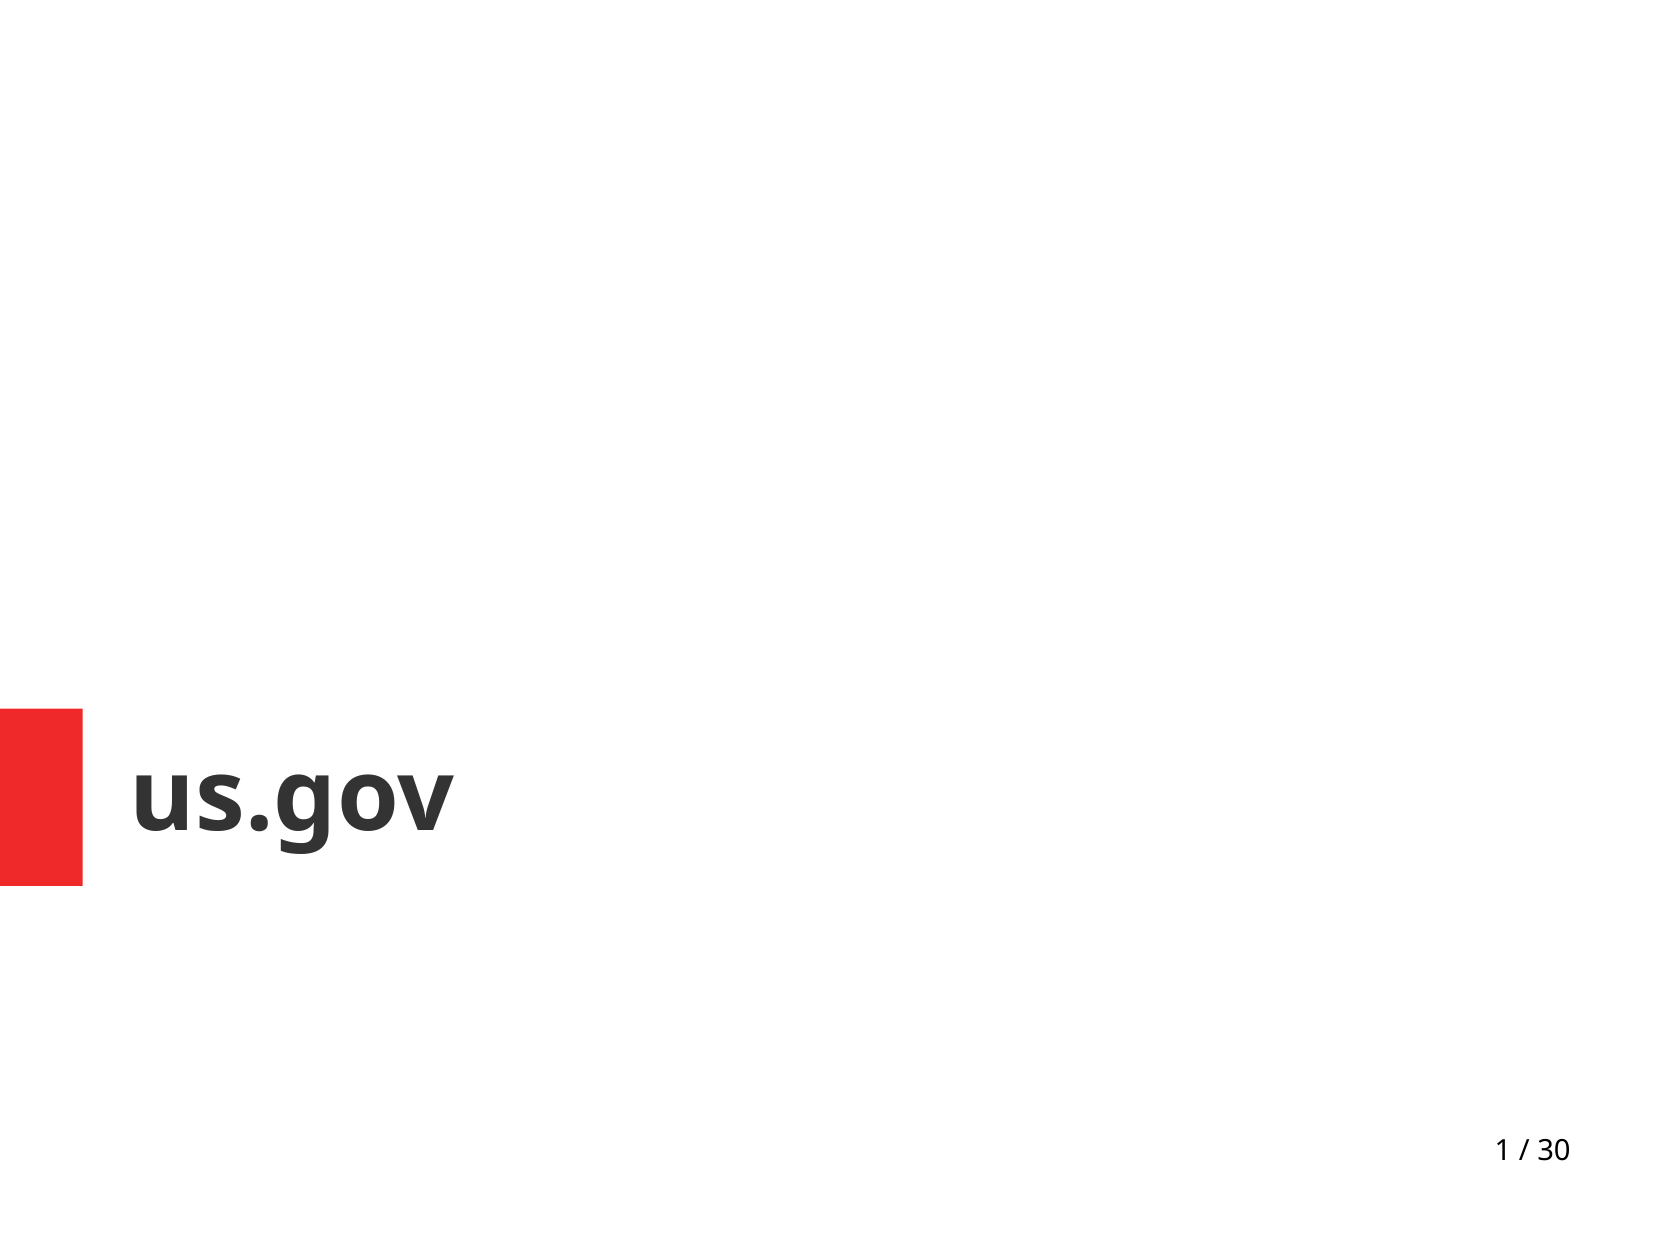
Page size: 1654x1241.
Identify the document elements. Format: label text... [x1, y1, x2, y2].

title us.gov [129, 655, 1536, 928]
